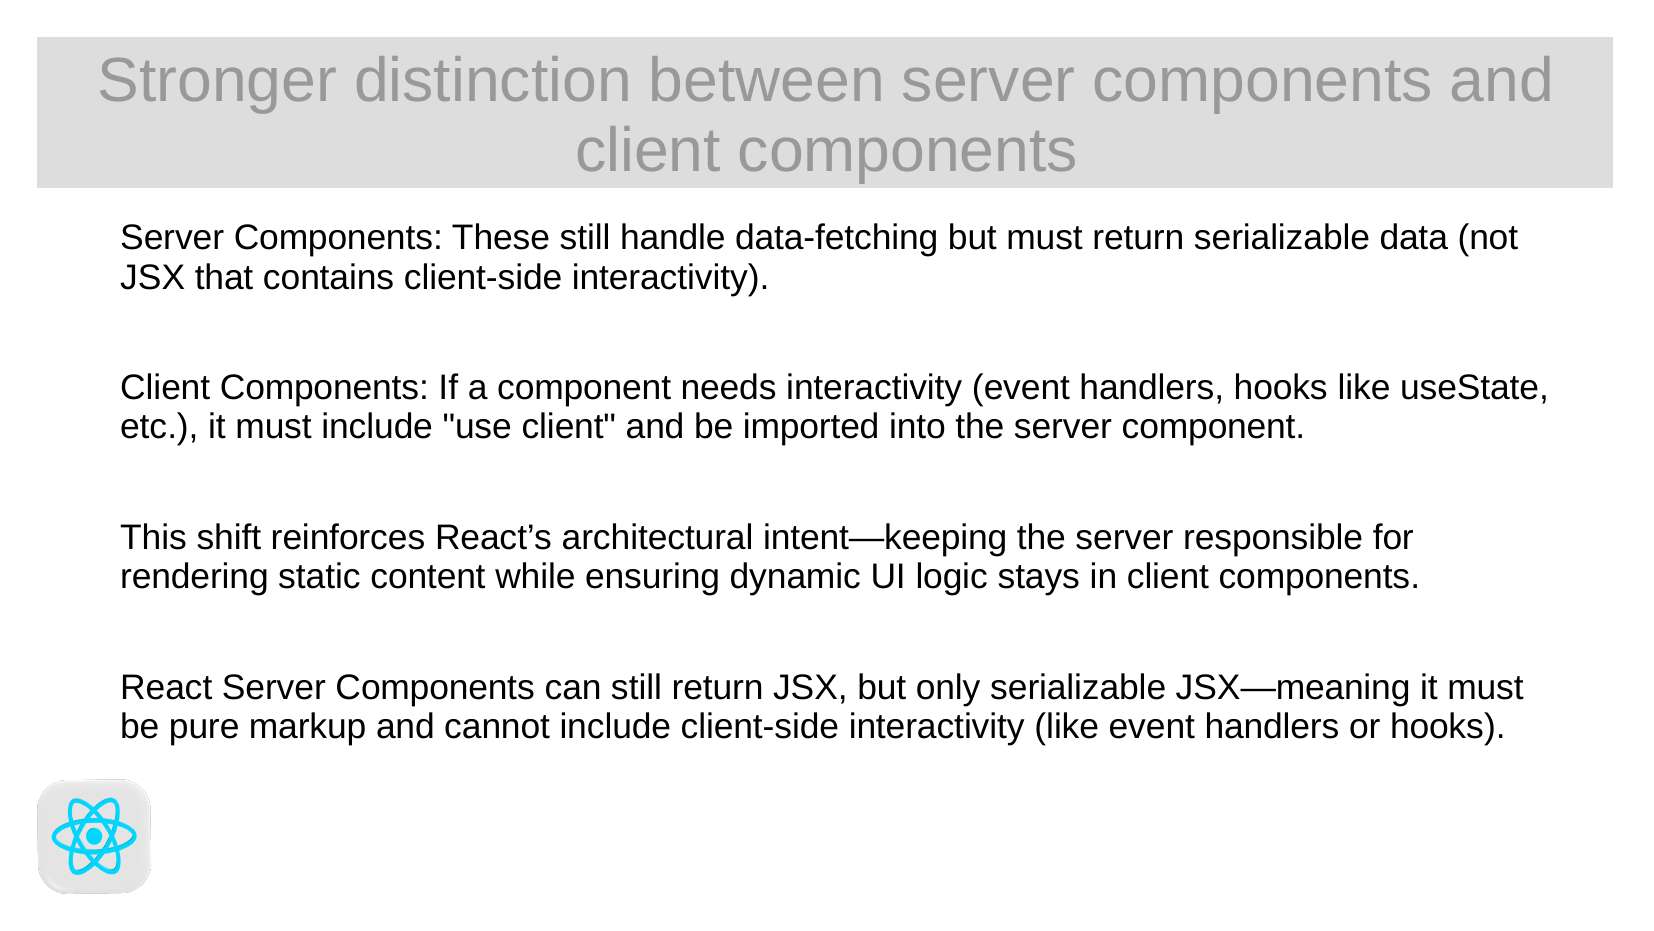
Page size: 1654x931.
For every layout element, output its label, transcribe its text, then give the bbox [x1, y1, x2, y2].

picture [0, 742, 188, 931]
text_box [1571, 37, 1613, 188]
list Server Components: These still handle data-fetching but must return serializable data (not JSX that contains client-side interactivity). Client Components: If a component needs interactivity (event handlers, hooks like useState, etc.), it must include "use client" and be imported into the server component. This shift reinforces React’s architectural intent—keeping the server responsible for rendering static content while ensuring dynamic UI logic stays in client components. React Server Components can still return JSX, but only serializable JSX—meaning it must be pure markup and cannot include client-side interactivity (like event handlers or hooks). [82, 217, 1571, 758]
text_box [37, 37, 82, 188]
title Stronger distinction between server components and client components [82, 37, 1571, 193]
